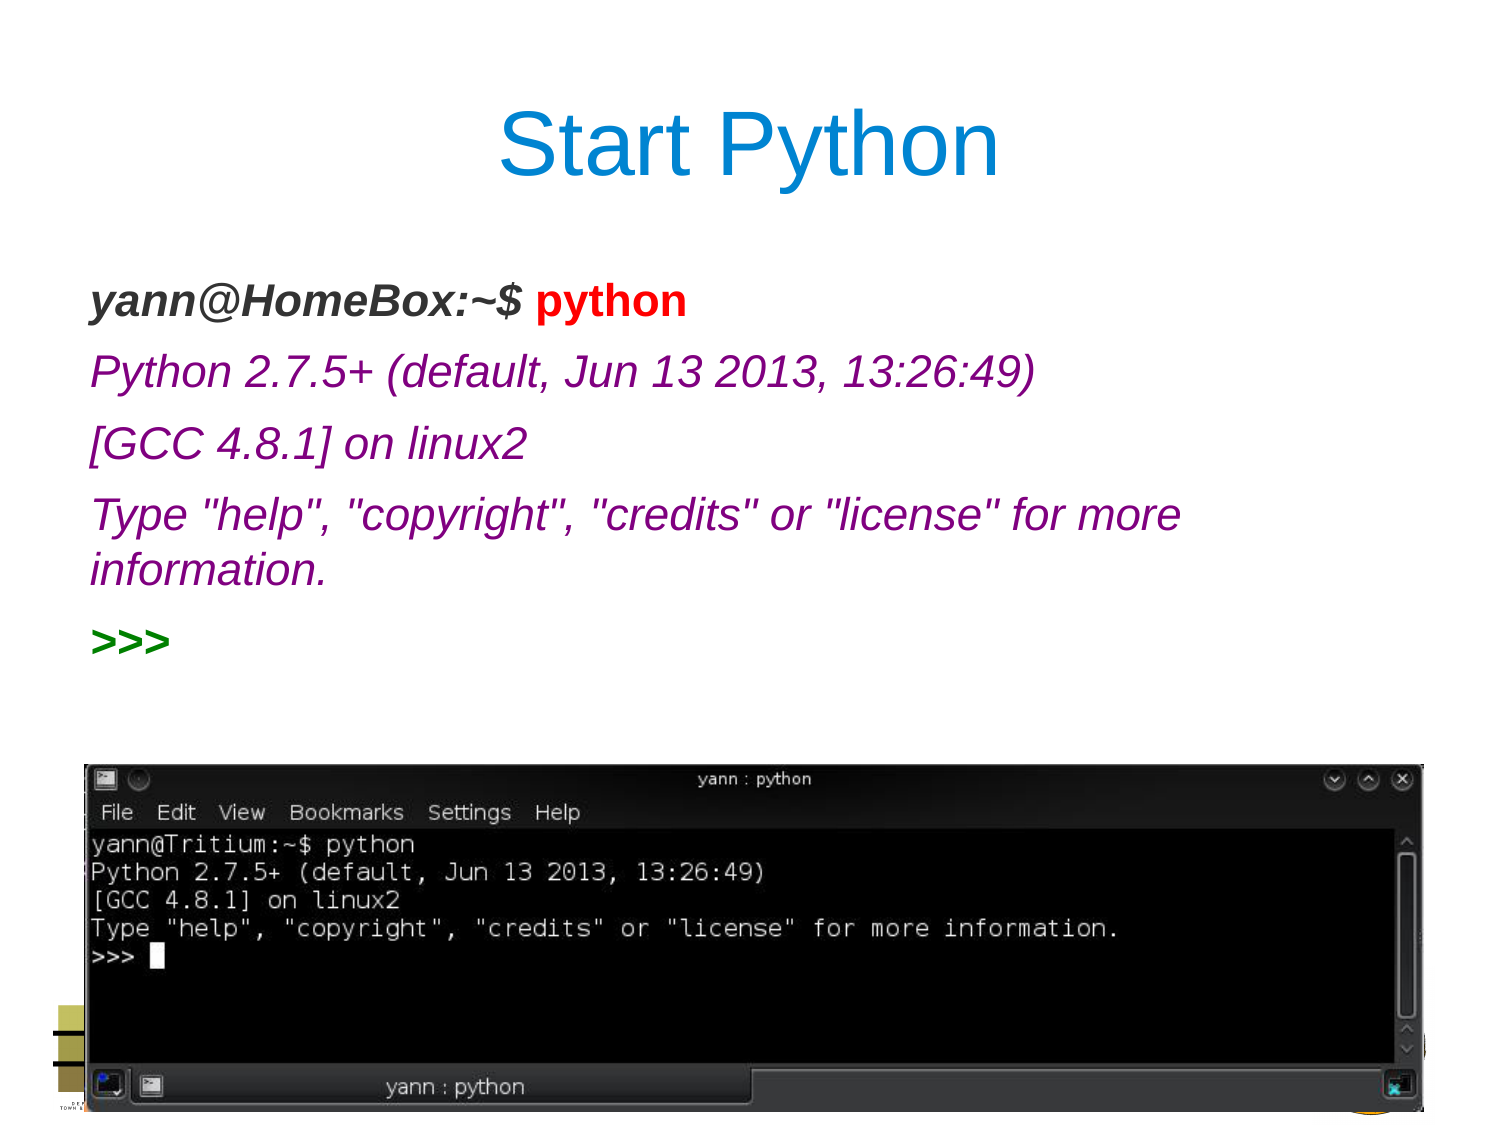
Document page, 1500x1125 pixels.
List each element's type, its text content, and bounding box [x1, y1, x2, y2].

list yann@HomeBox:~$ python Python 2.7.5+ (default, Jun 13 2013, 13:26:49) [GCC 4.8.1] on linux2 Type "help", "copyright", "credits" or "license" for more information. >>> [75, 262, 1426, 916]
picture [53, 764, 1435, 1125]
title Start Python [75, 45, 1426, 233]
